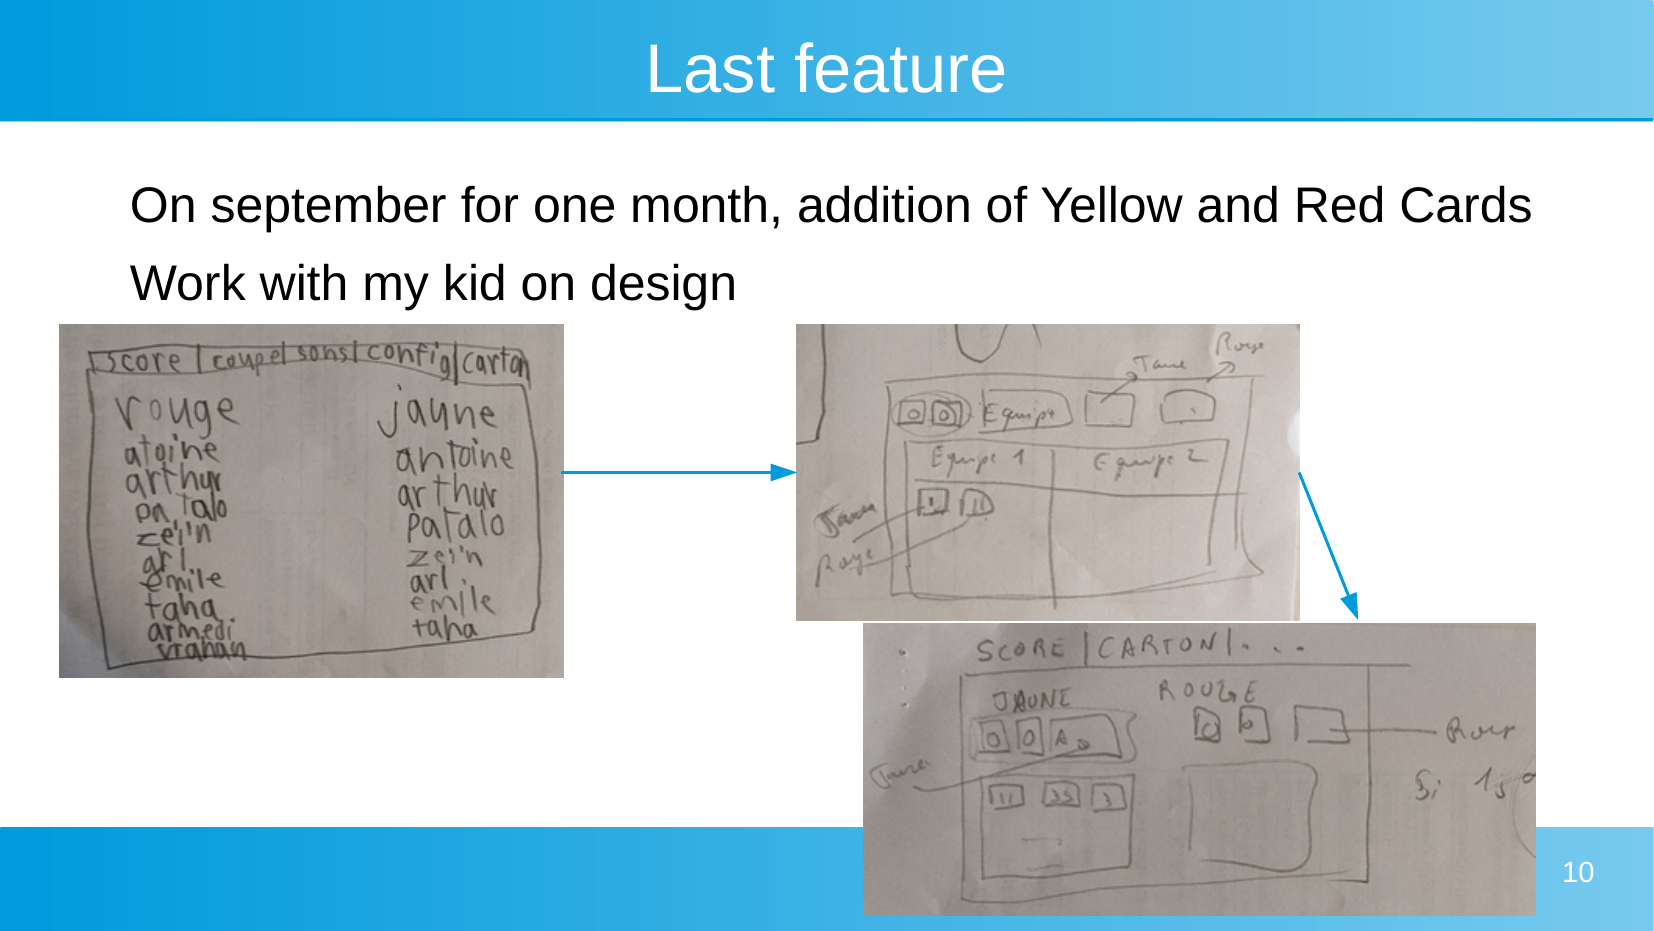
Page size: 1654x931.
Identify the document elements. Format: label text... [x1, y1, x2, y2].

picture [59, 324, 564, 678]
list On september for one month, addition of Yellow and Red Cards Work with my kid on design [59, 177, 1595, 768]
picture [863, 623, 1536, 916]
title Last feature [59, 29, 1595, 108]
picture [796, 324, 1301, 621]
